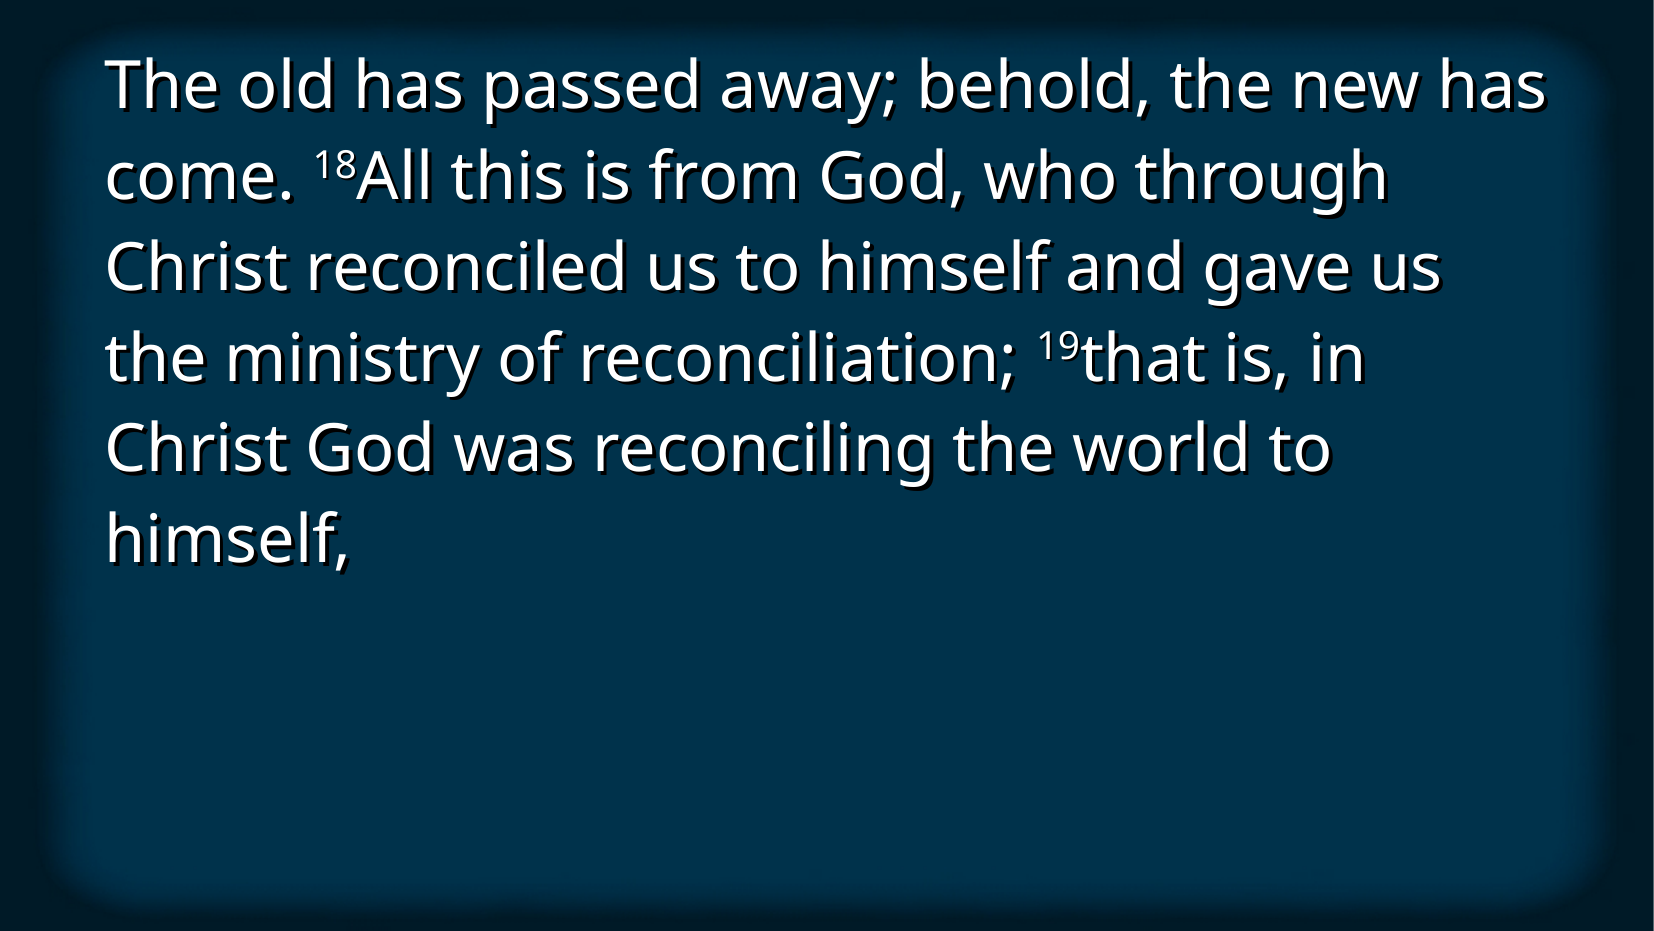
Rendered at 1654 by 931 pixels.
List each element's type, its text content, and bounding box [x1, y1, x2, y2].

picture [0, 0, 1654, 931]
text_box The old has passed away; behold, the new has come. 18All this is from God, who through Christ reconciled us to himself and gave us the ministry of reconciliation; 19that is, in Christ God was reconciling the world to himself, [90, 30, 1576, 489]
